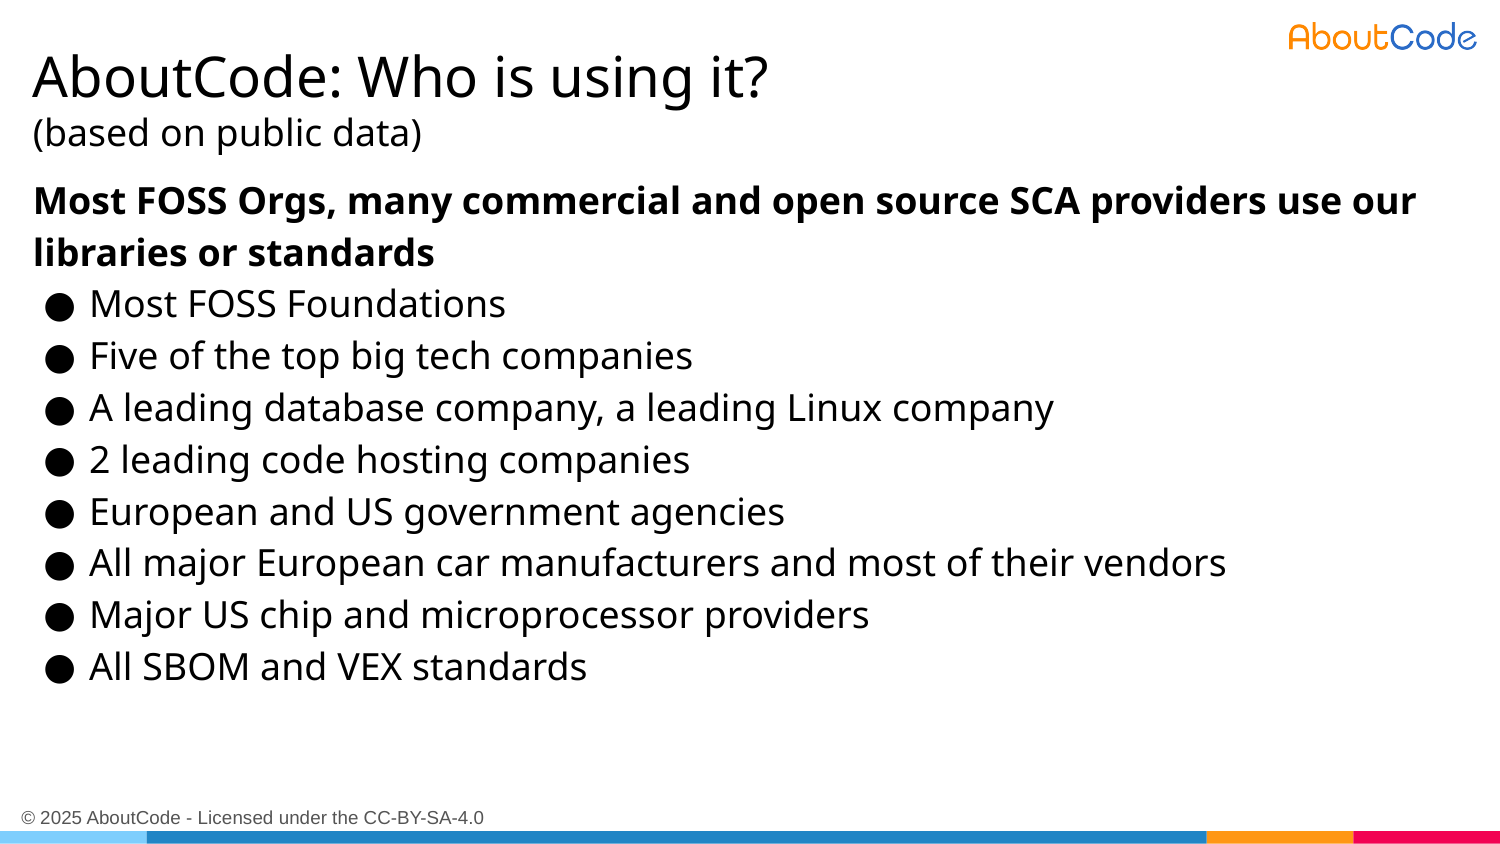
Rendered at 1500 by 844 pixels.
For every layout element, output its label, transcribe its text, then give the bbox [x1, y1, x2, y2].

picture [1354, 22, 1477, 50]
title AboutCode: Who is using it? (based on public data) [21, 19, 1354, 159]
list Most FOSS Orgs, many commercial and open source SCA providers use our libraries or standards Most FOSS Foundations Five of the top big tech companies A leading database company, a leading Linux company 2 leading code hosting companies European and US government agencies All major European car manufacturers and most of their vendors Major US chip and microprocessor providers All SBOM and VEX standards [21, 159, 1485, 739]
